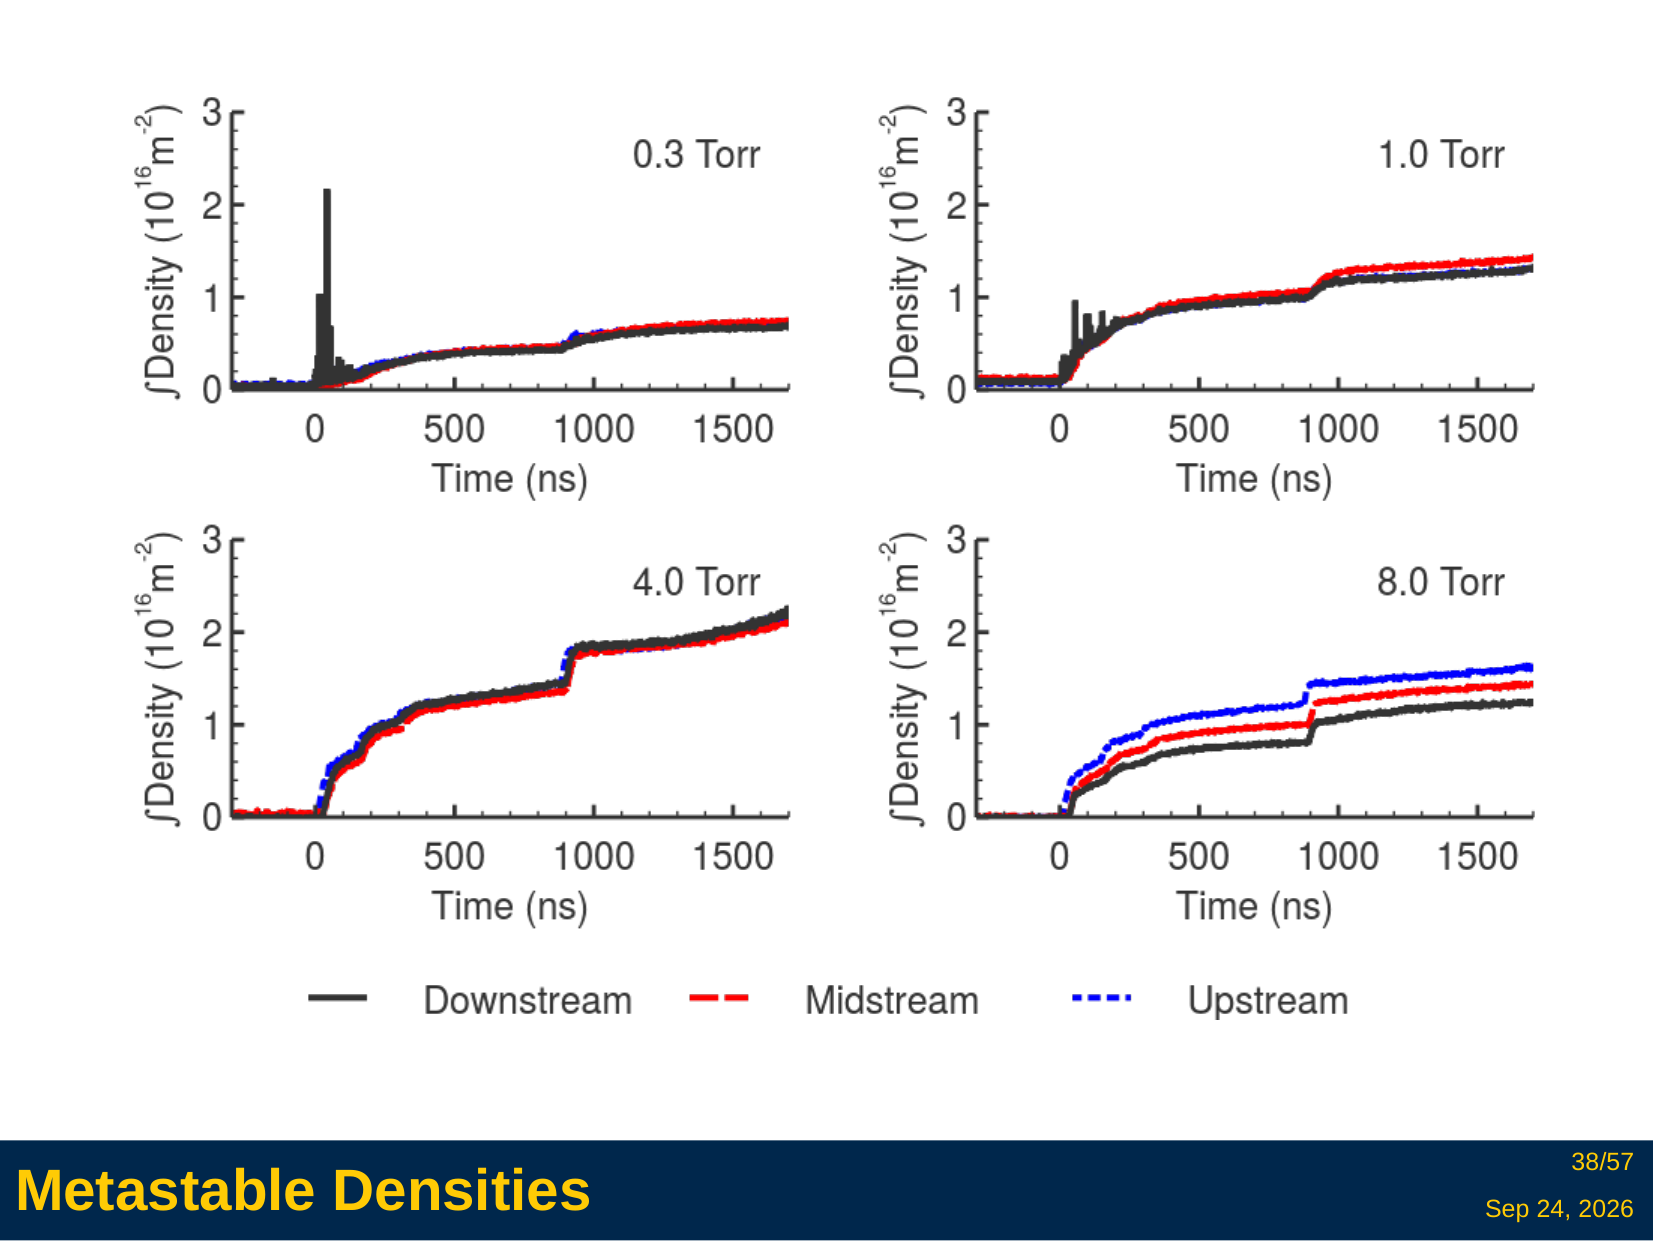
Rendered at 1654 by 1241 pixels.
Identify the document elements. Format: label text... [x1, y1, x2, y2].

picture [82, 75, 1571, 1021]
title Metastable Densities [14, 1140, 1380, 1241]
